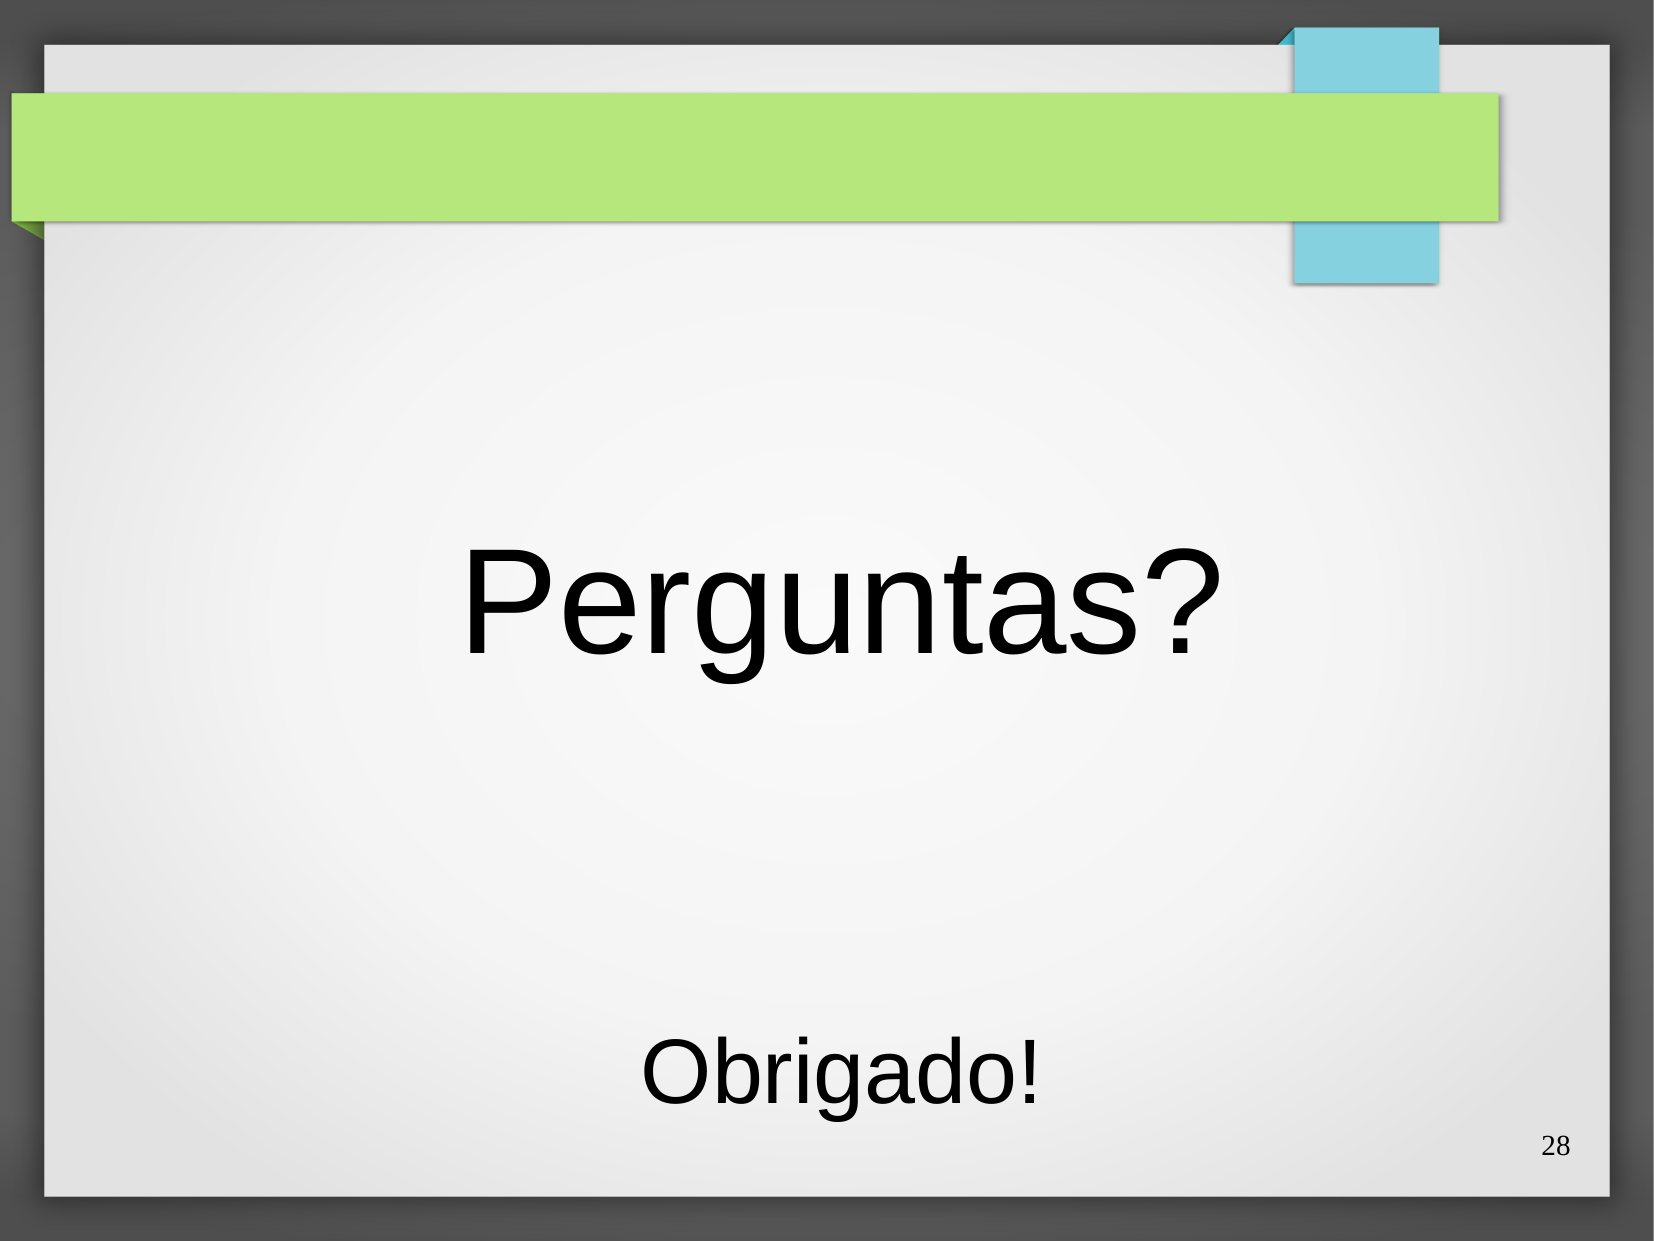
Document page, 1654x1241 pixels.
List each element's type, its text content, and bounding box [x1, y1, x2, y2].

picture [0, 0, 1654, 1241]
subtitle Perguntas? Obrigado! [251, 516, 1433, 1241]
